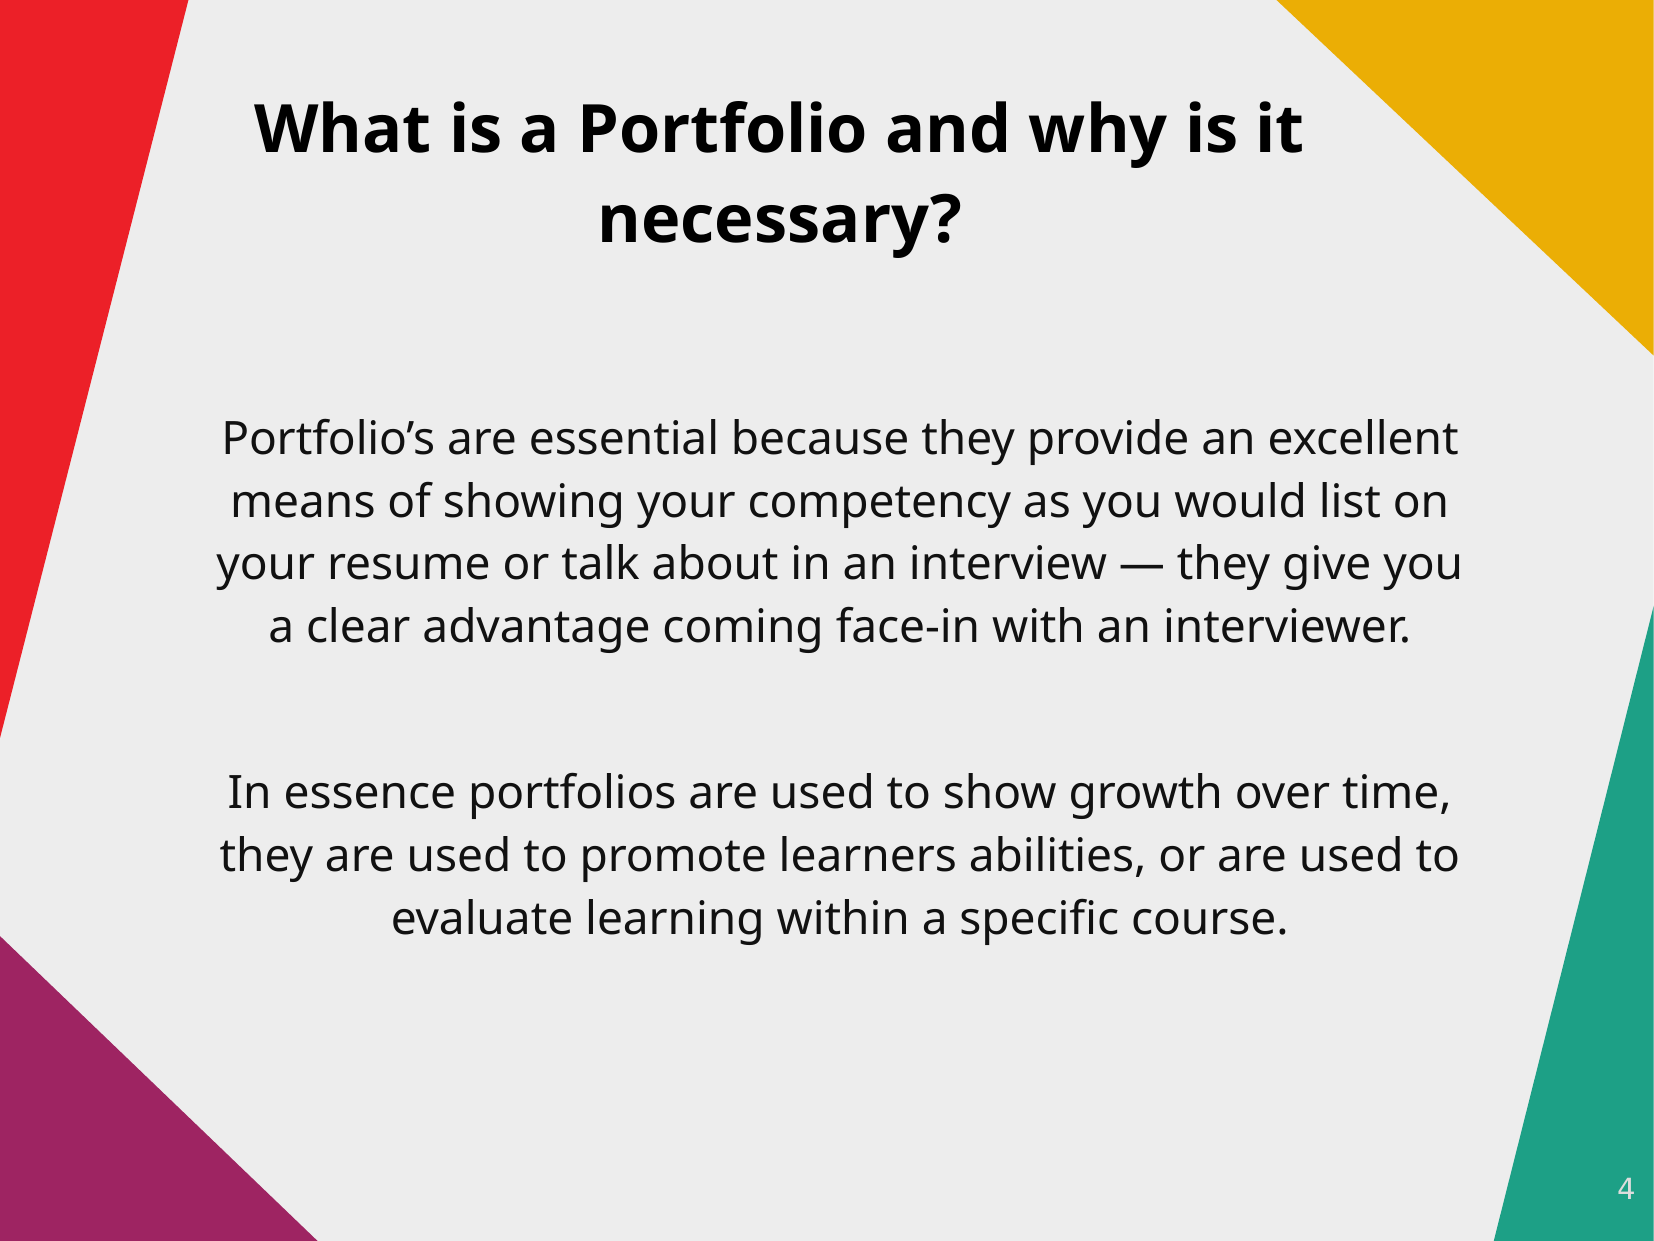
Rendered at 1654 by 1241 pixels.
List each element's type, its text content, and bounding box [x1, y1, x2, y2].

title What is a Portfolio and why is it necessary? [150, 73, 1411, 271]
list Portfolio’s are essential because they provide an excellent means of showing your competency as you would list on your resume or talk about in an interview — they give you a clear advantage coming face-in with an interviewer. In essence portfolios are used to show growth over time, they are used to promote learners abilities, or are used to evaluate learning within a specific course. [210, 405, 1471, 961]
